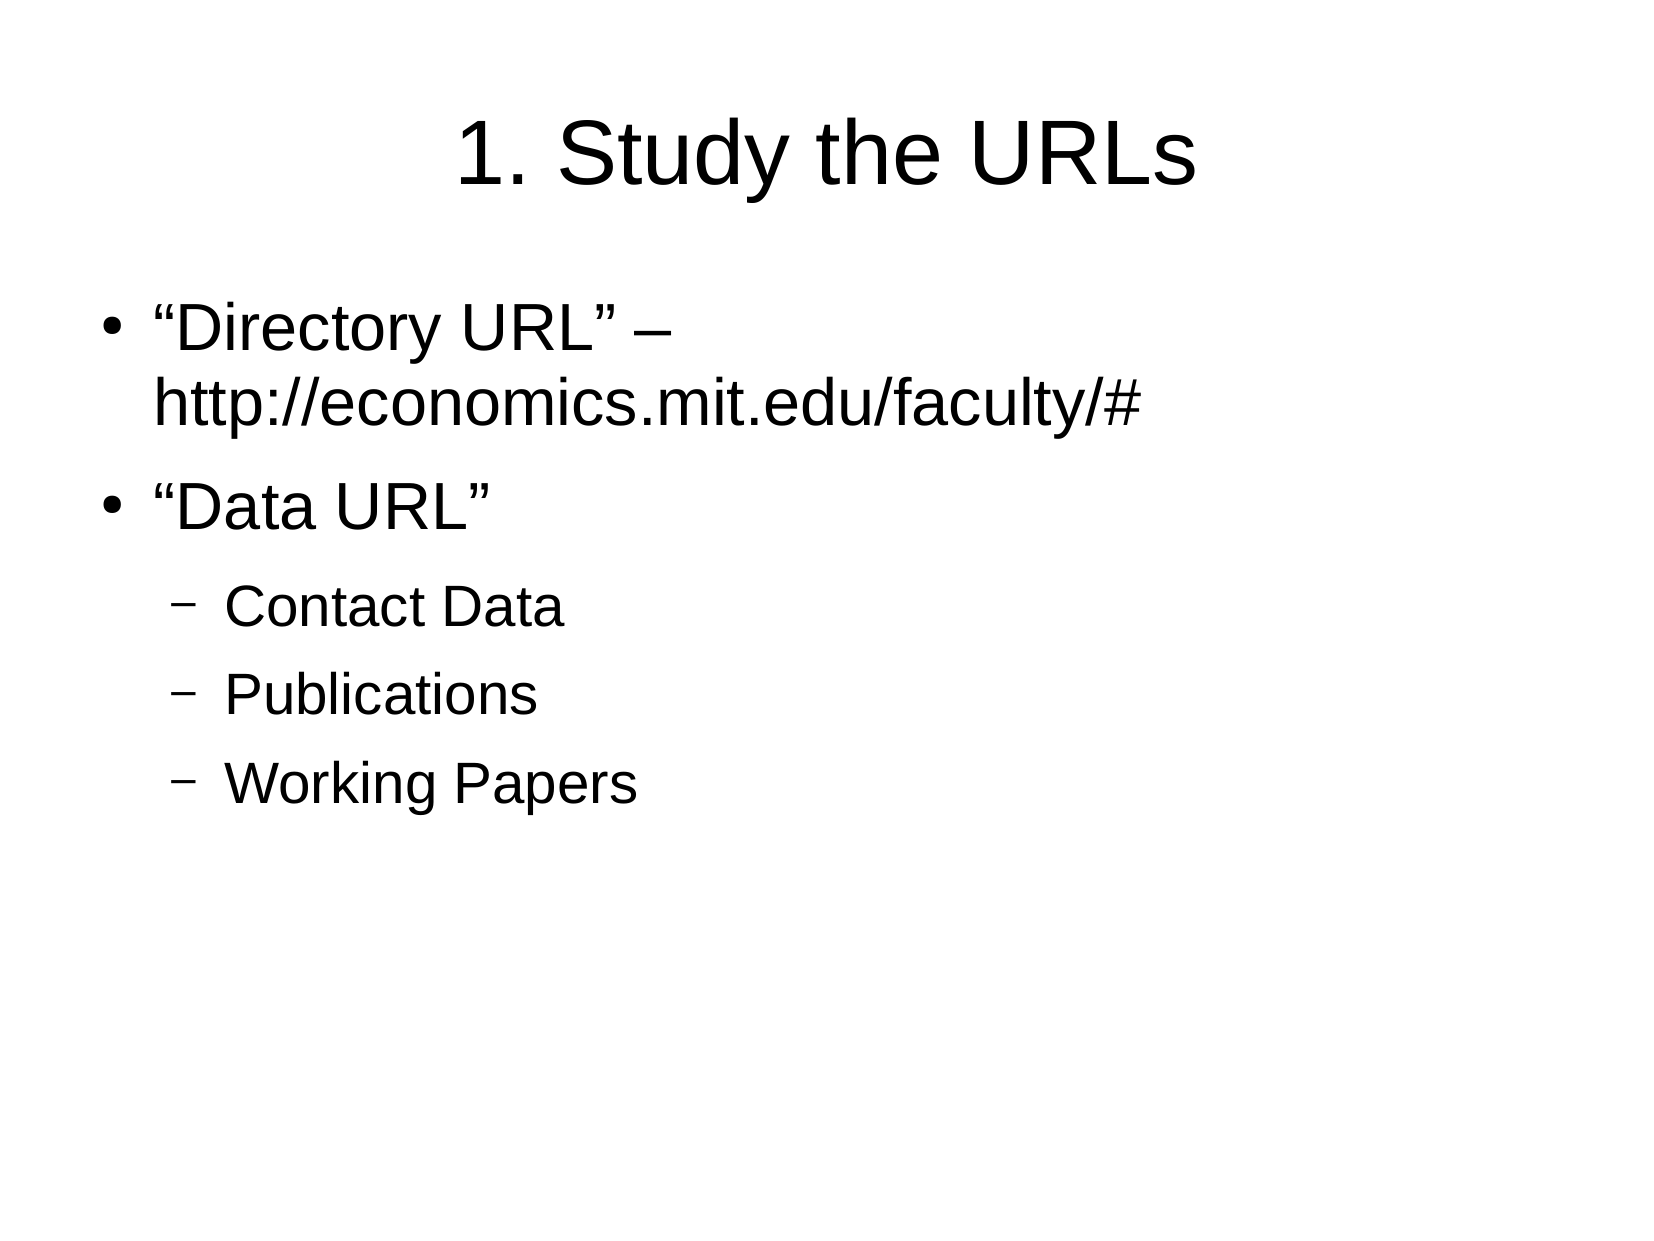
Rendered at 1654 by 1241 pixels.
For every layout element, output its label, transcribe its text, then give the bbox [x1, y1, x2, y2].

list “Directory URL” – http://economics.mit.edu/faculty/# “Data URL” Contact Data Publications Working Papers [82, 290, 1571, 1010]
title 1. Study the URLs [82, 49, 1571, 257]
